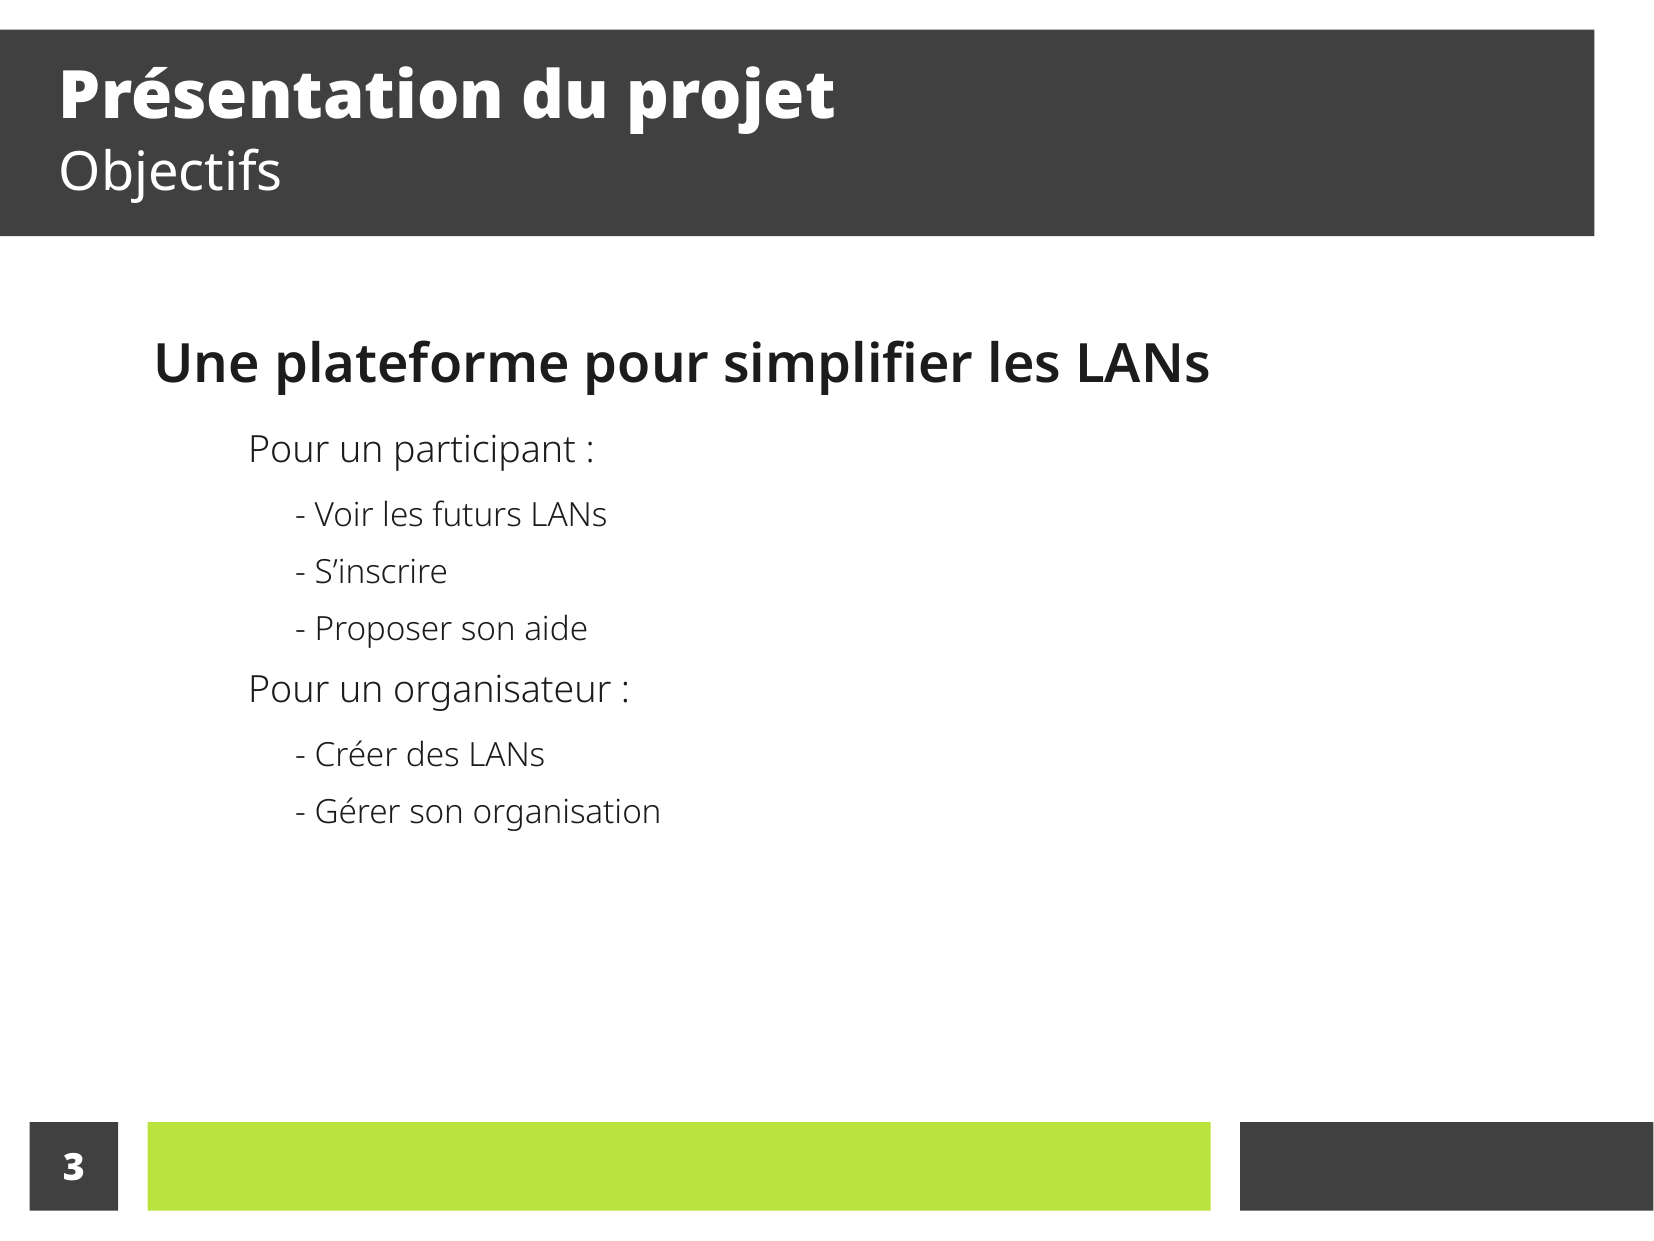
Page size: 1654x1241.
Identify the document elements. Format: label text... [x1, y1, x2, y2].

list Une plateforme pour simplifier les LANs Pour un participant : - Voir les futurs LANs - S’inscrire - Proposer son aide Pour un organisateur : - Créer des LANs - Gérer son organisation [153, 324, 1565, 1093]
title Objectifs [59, 118, 1595, 207]
title Présentation du projet [59, 47, 1595, 118]
